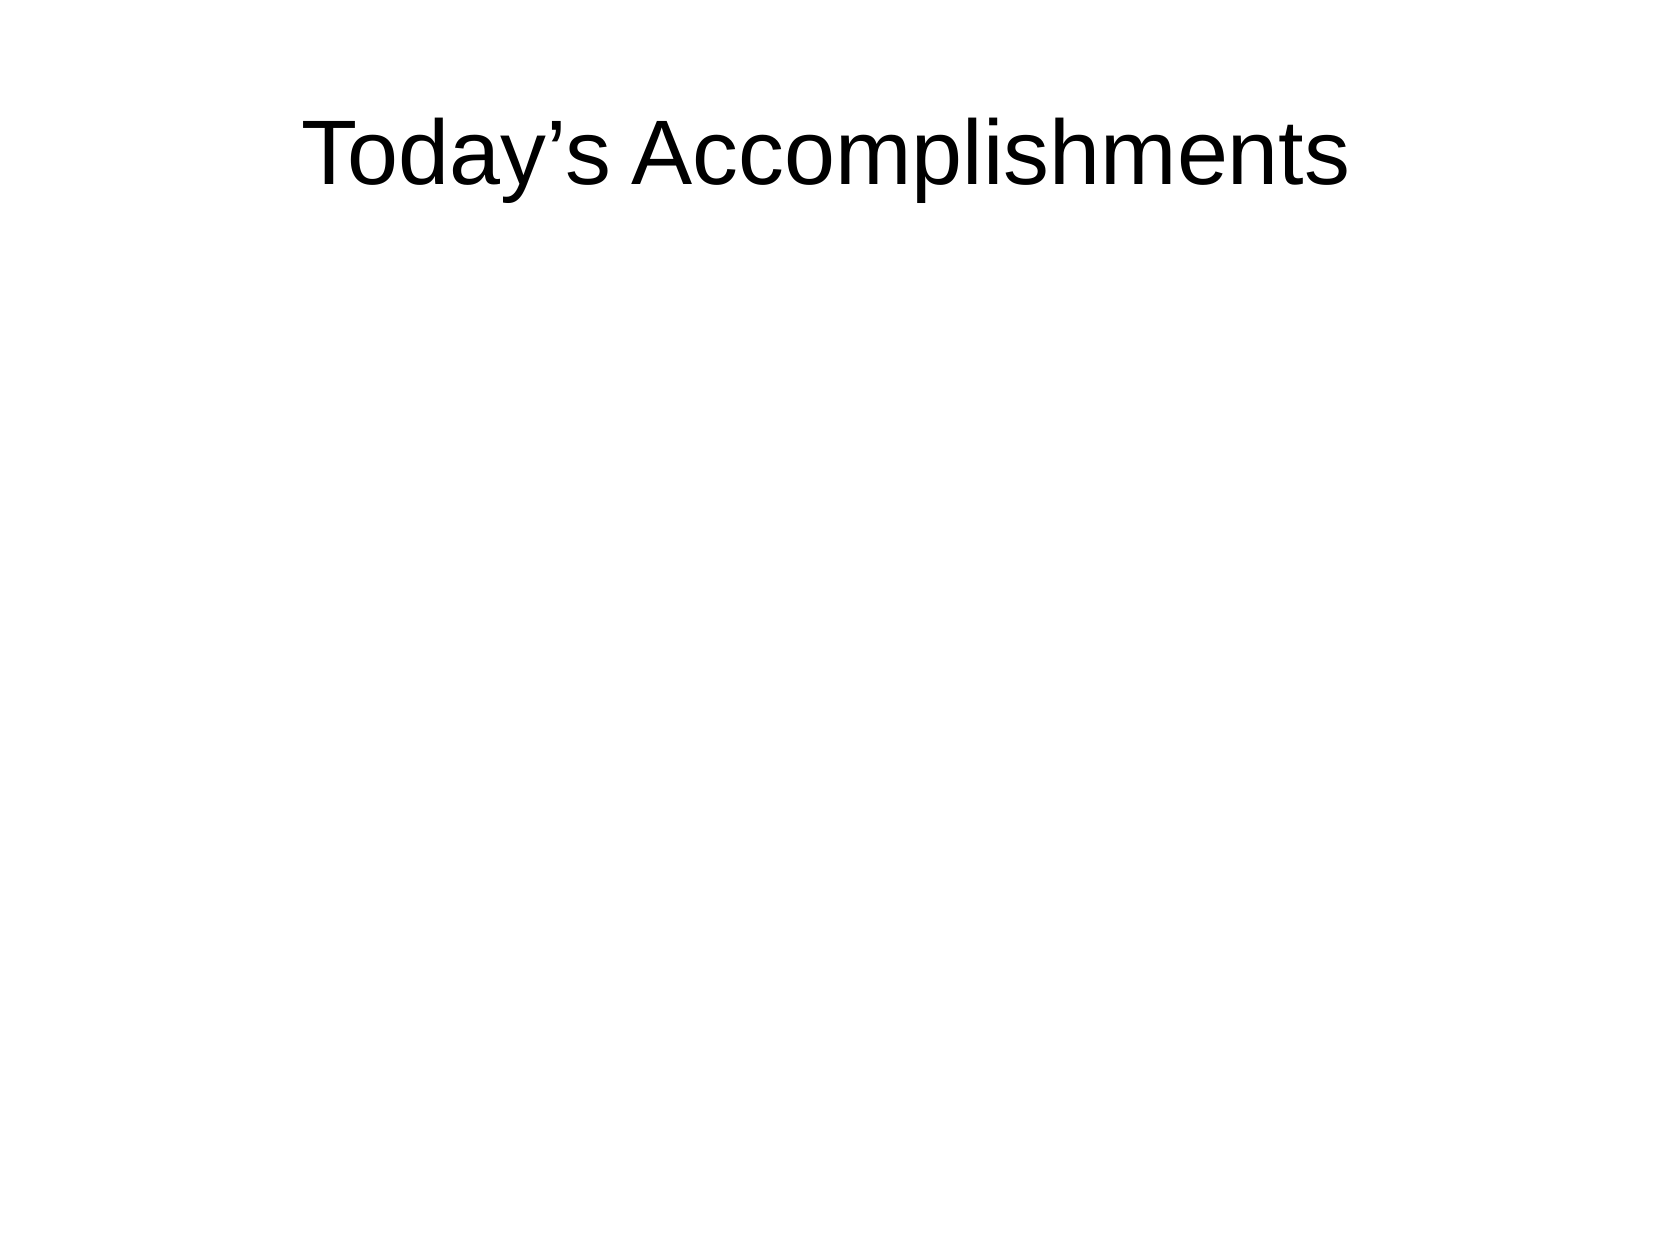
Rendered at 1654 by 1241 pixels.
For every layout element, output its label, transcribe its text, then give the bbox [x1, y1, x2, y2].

title Today’s Accomplishments [82, 49, 1571, 257]
